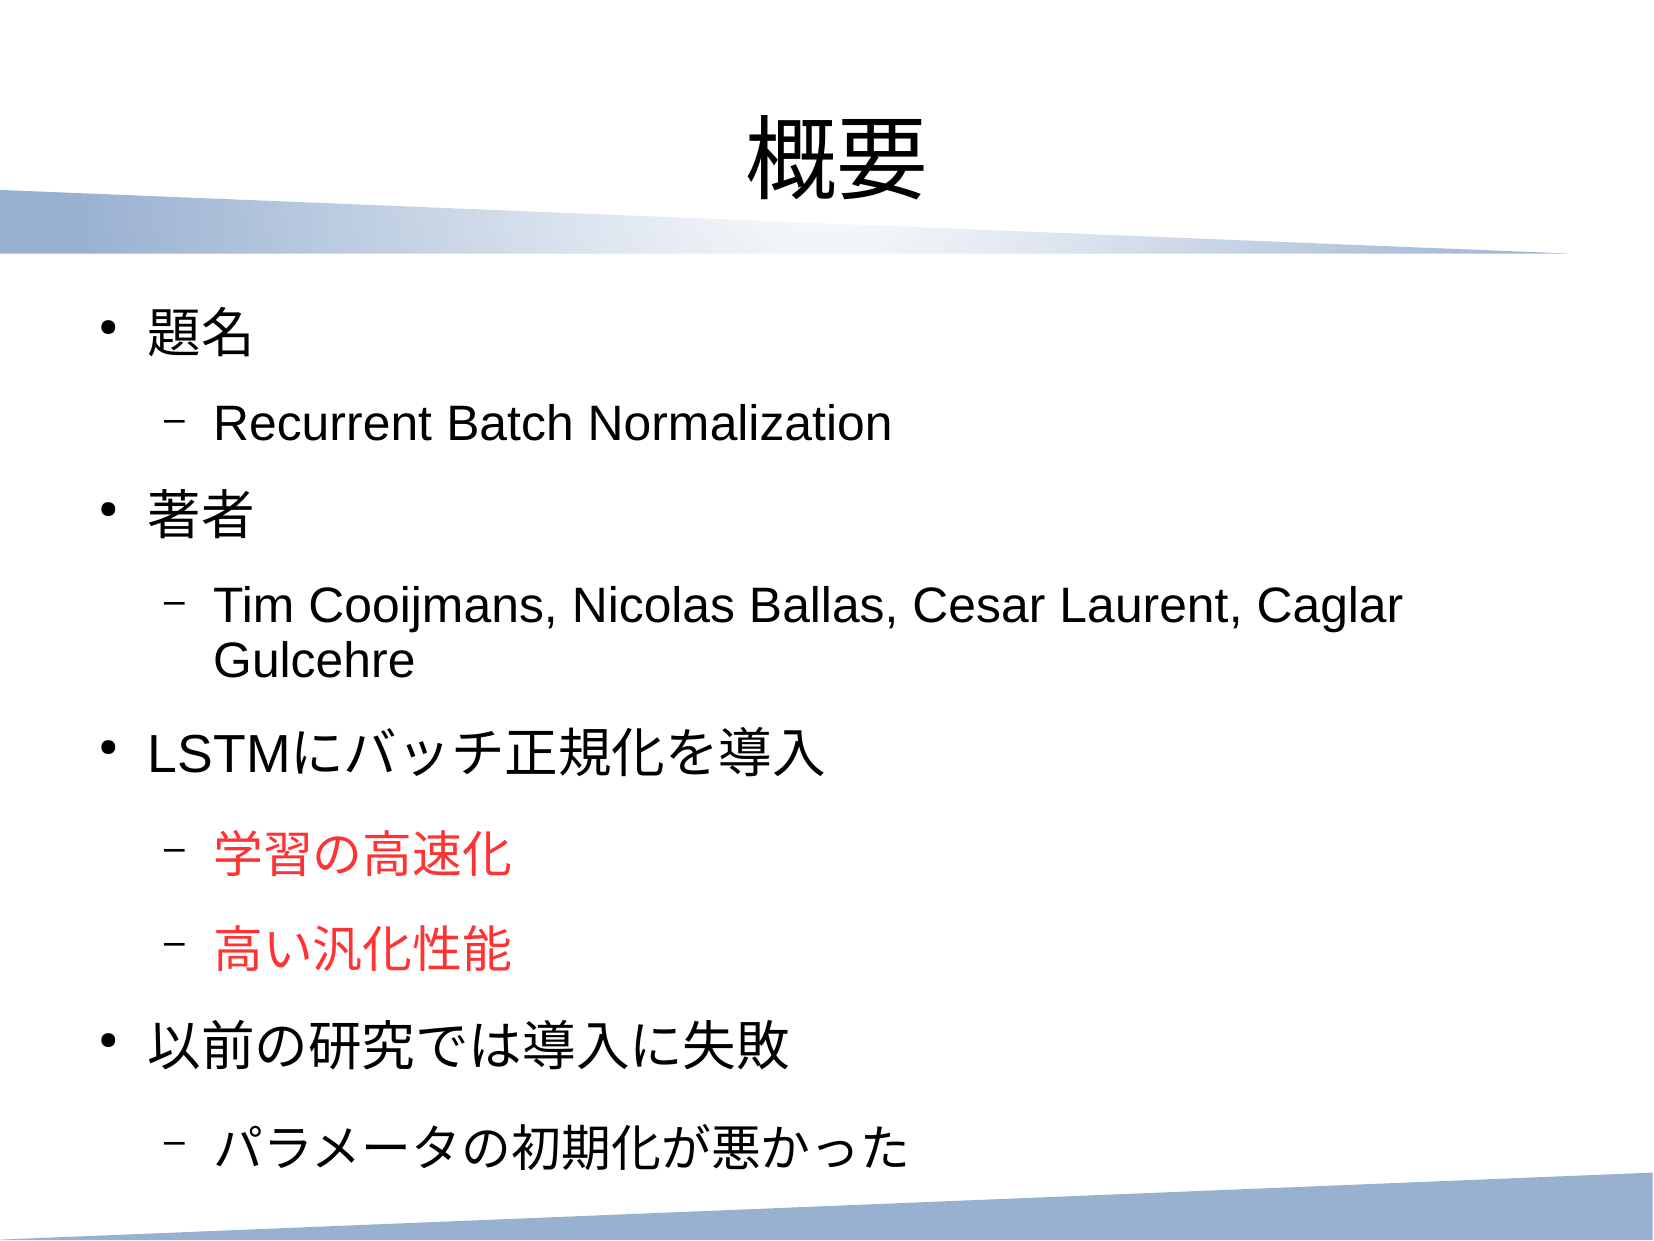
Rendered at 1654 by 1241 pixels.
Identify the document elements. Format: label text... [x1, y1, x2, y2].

list 題名 Recurrent Batch Normalization 著者 Tim Cooijmans, Nicolas Ballas, Cesar Laurent, Caglar Gulcehre LSTMにバッチ正規化を導入 学習の高速化 高い汎化性能 以前の研究では導入に失敗 パラメータの初期化が悪かった [82, 290, 1571, 1182]
title 概要 [82, 49, 1571, 257]
